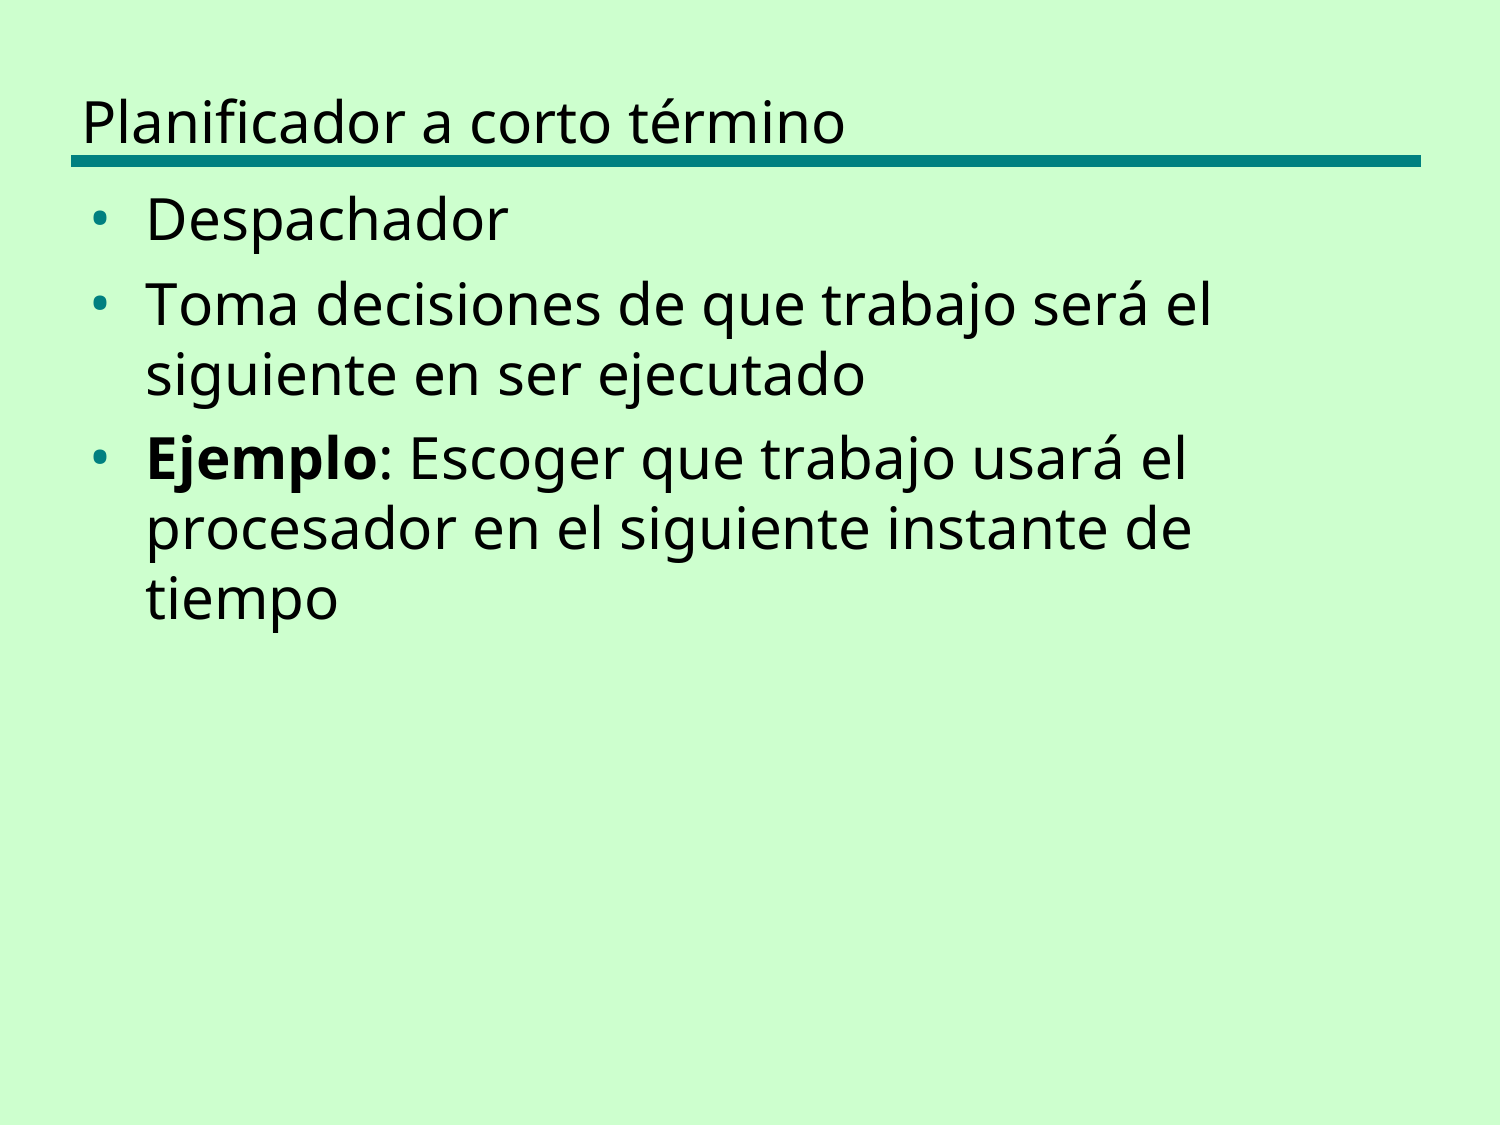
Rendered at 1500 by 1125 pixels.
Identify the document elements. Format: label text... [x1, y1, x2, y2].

list Despachador Toma decisiones de que trabajo será el siguiente en ser ejecutado Ejemplo: Escoger que trabajo usará el procesador en el siguiente instante de tiempo [74, 174, 1417, 1101]
title Planificador a corto término [66, 24, 1413, 163]
